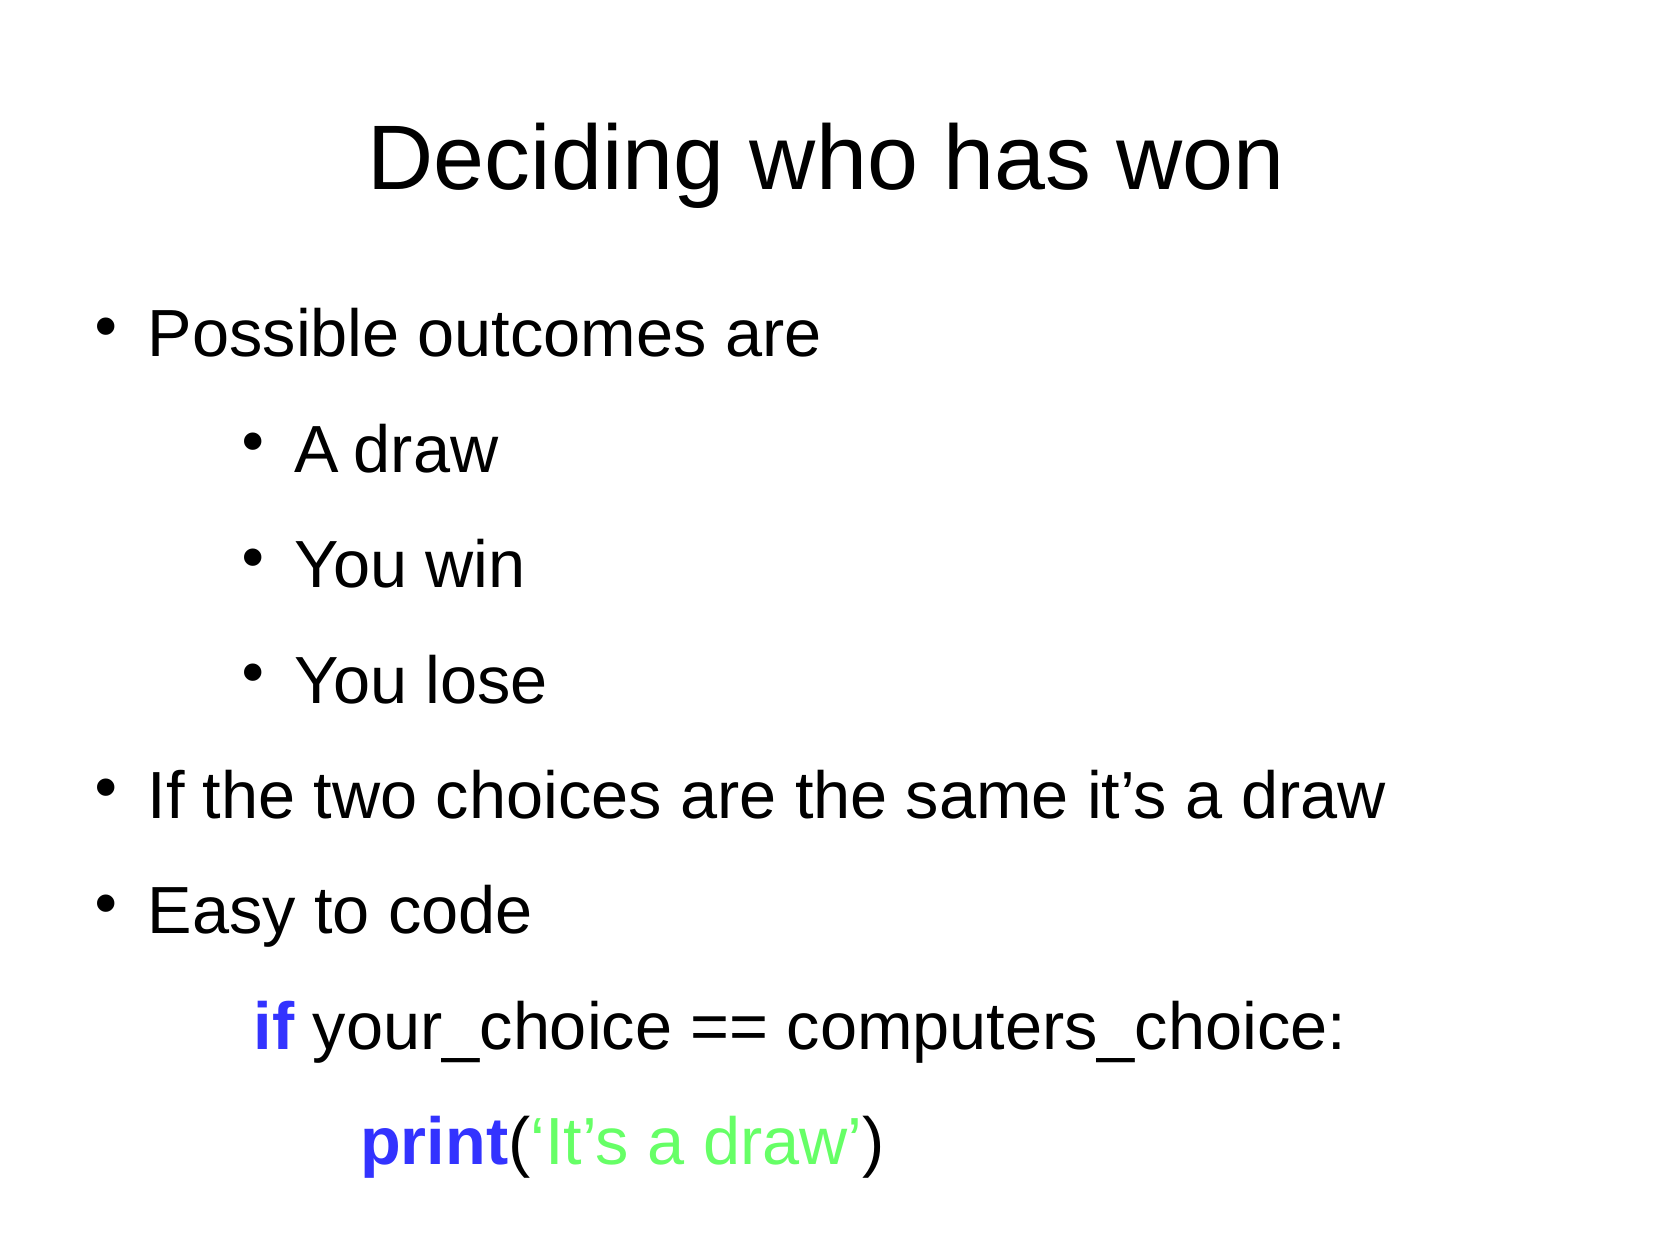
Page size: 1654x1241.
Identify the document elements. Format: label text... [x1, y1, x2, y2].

text_box Deciding who has won [82, 49, 1571, 257]
text_box Possible outcomes are A draw You win You lose If the two choices are the same it’s a draw Easy to code if your_choice == computers_choice: print(‘It’s a draw’) [76, 290, 1565, 1010]
